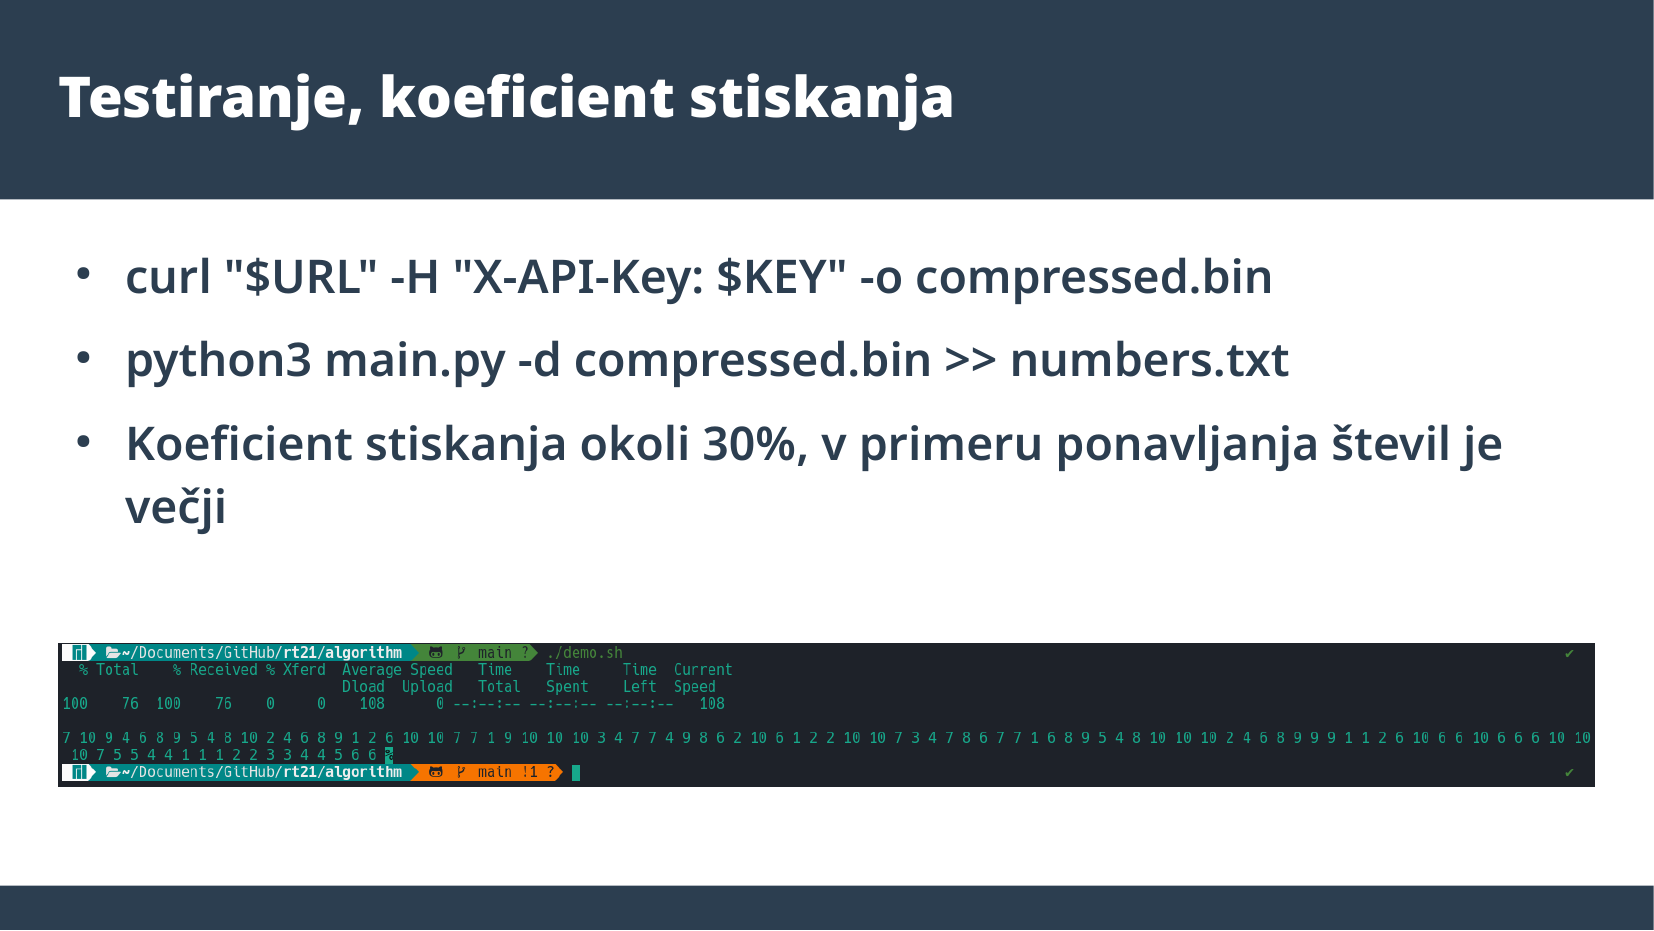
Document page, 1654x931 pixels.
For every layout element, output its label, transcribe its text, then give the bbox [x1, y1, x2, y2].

list curl "$URL" -H "X-API-Key: $KEY" -o compressed.bin python3 main.py -d compressed.bin >> numbers.txt Koeficient stiskanja okoli 30%, v primeru ponavljanja števil je večji [58, 243, 1595, 540]
title Testiranje, koeficient stiskanja [58, 36, 1595, 155]
picture [58, 643, 1595, 787]
